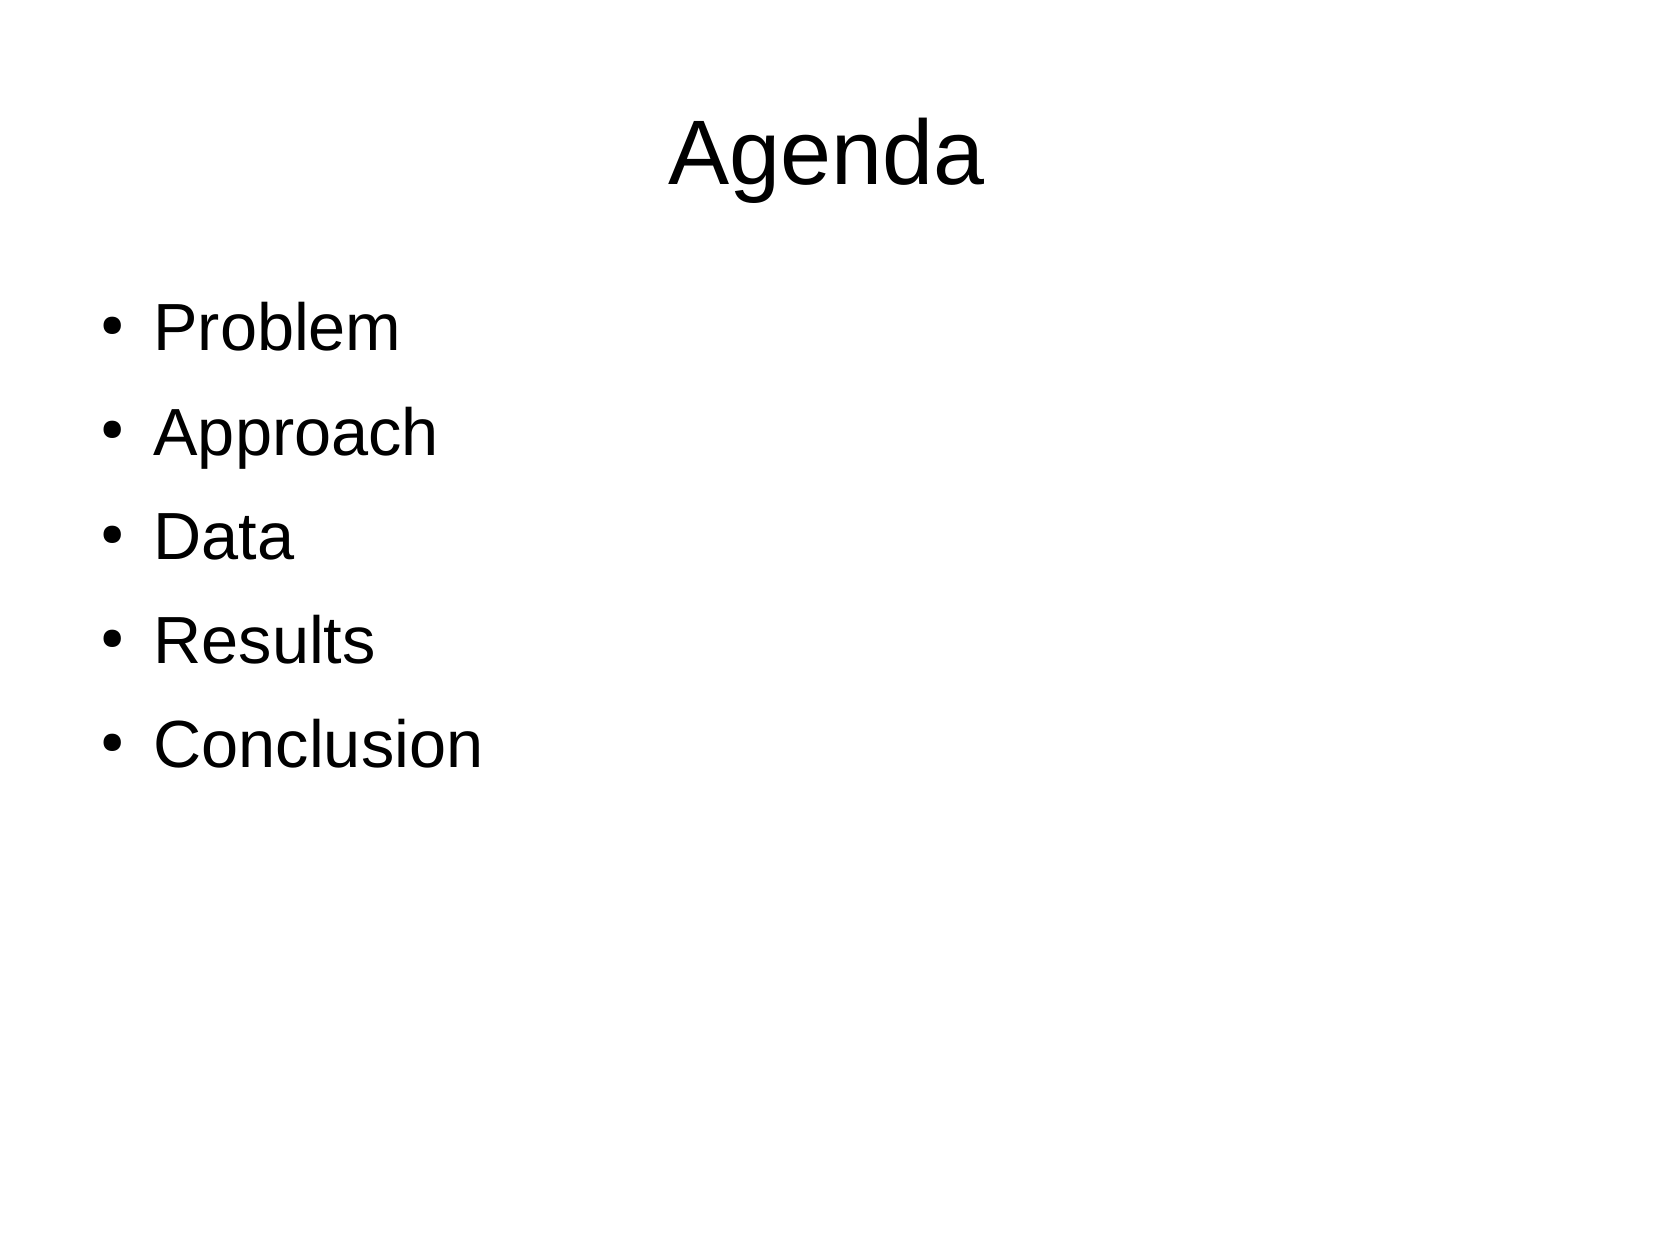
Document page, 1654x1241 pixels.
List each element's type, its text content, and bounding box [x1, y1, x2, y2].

title Agenda [82, 49, 1571, 257]
list Problem Approach Data Results Conclusion [82, 290, 1571, 1010]
